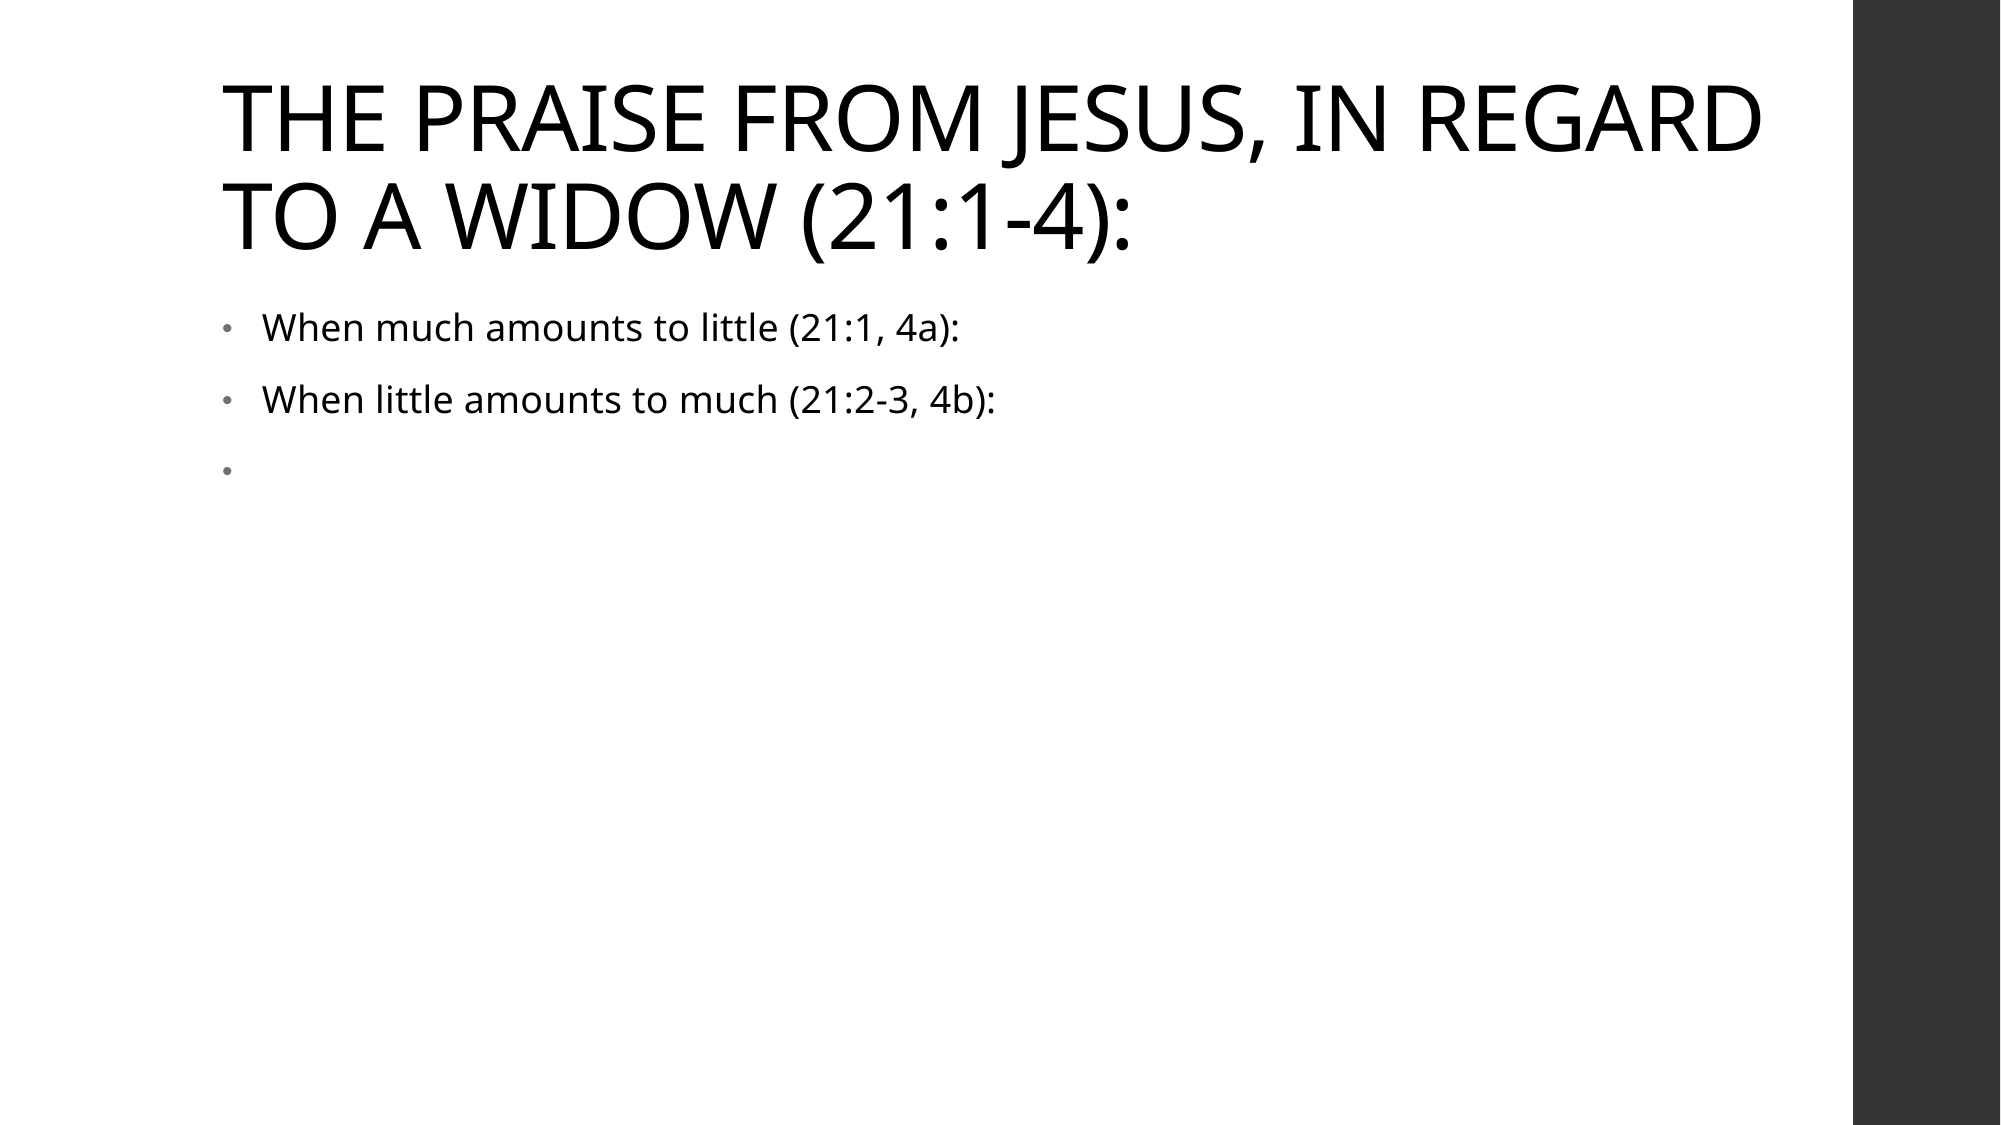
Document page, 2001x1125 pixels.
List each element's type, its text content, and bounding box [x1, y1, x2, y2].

title THE PRAISE FROM JESUS, IN REGARD TO A WIDOW (21:1-4): [206, 60, 1797, 278]
list When much amounts to little (21:1, 4a): When little amounts to much (21:2-3, 4b): [206, 299, 1617, 1014]
